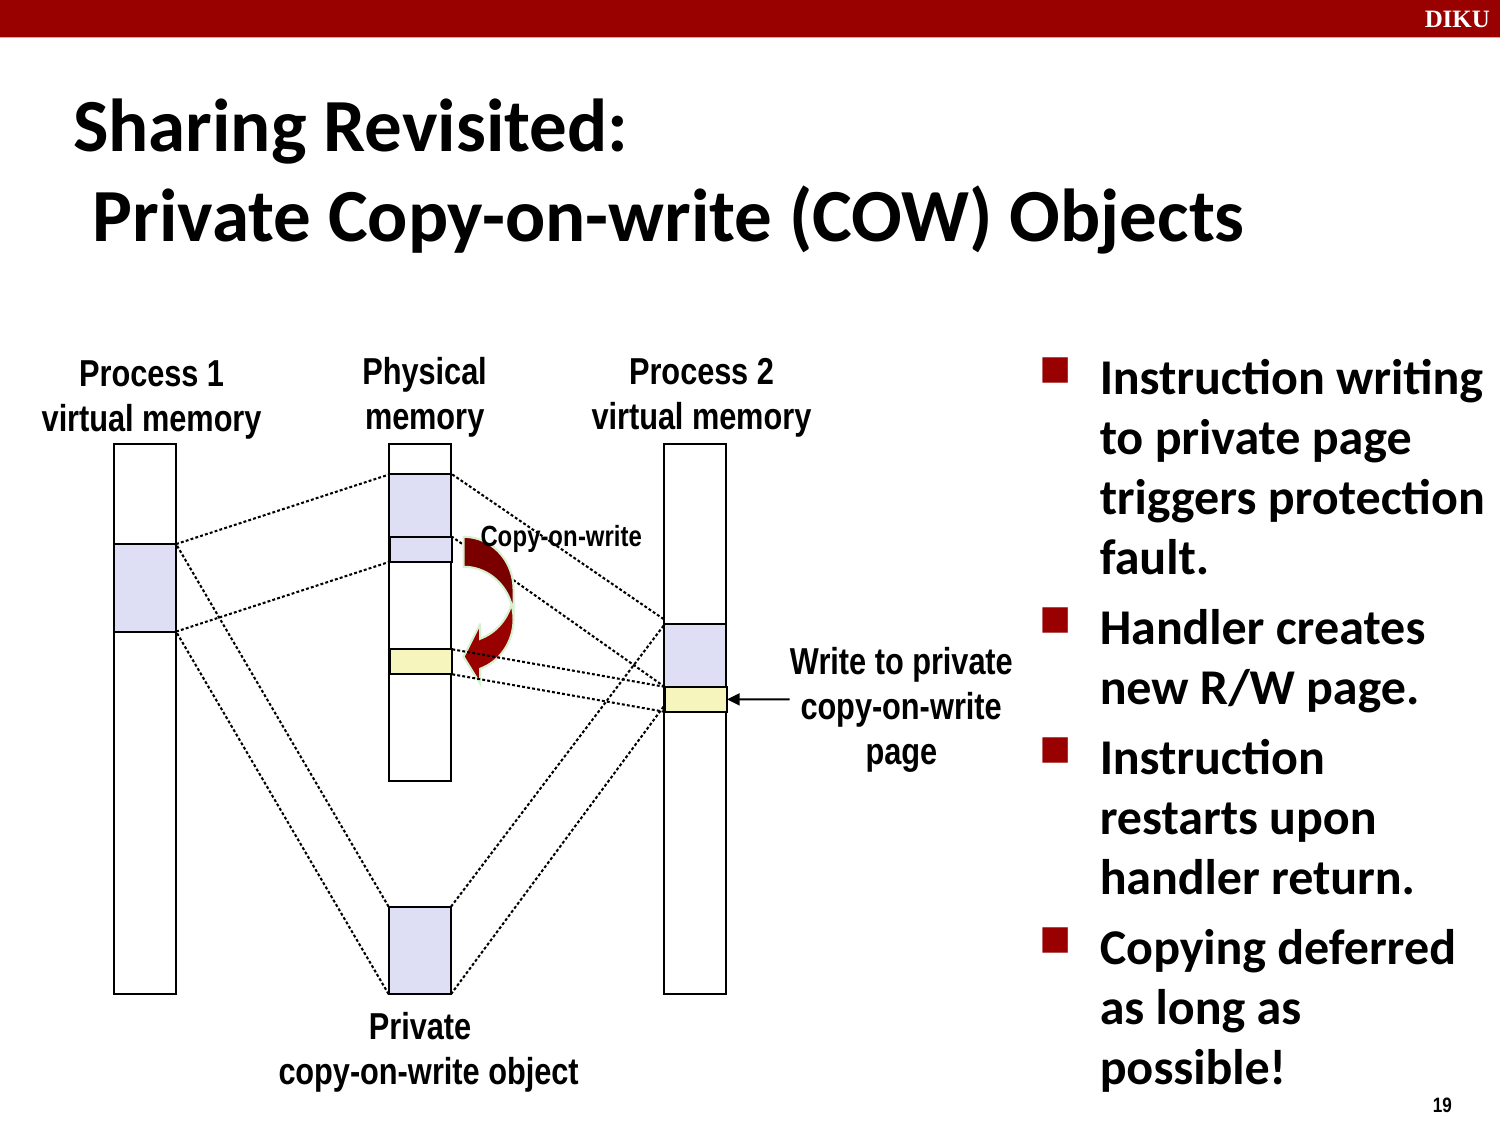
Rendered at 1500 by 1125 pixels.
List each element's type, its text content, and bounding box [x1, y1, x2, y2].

text_box Copy-on-write [465, 509, 657, 560]
text_box Instruction writing to private page triggers protection fault. Handler creates new R/W page. Instruction restarts upon handler return. Copying deferred as long as possible! [1028, 337, 1500, 1077]
text_box [388, 474, 453, 562]
text_box Private copy-on-write object [263, 994, 594, 1100]
text_box Write to private copy-on-write page [775, 629, 1027, 780]
text_box [389, 649, 453, 675]
text_box Process 1 virtual memory [26, 341, 277, 447]
text_box [388, 906, 452, 994]
text_box Sharing Revisited: Private Copy-on-write (COW) Objects [58, 71, 1304, 263]
text_box Physical memory [347, 339, 501, 445]
text_box [463, 536, 514, 679]
text_box [663, 624, 728, 712]
text_box [113, 544, 176, 632]
text_box Process 2 virtual memory [576, 339, 827, 445]
